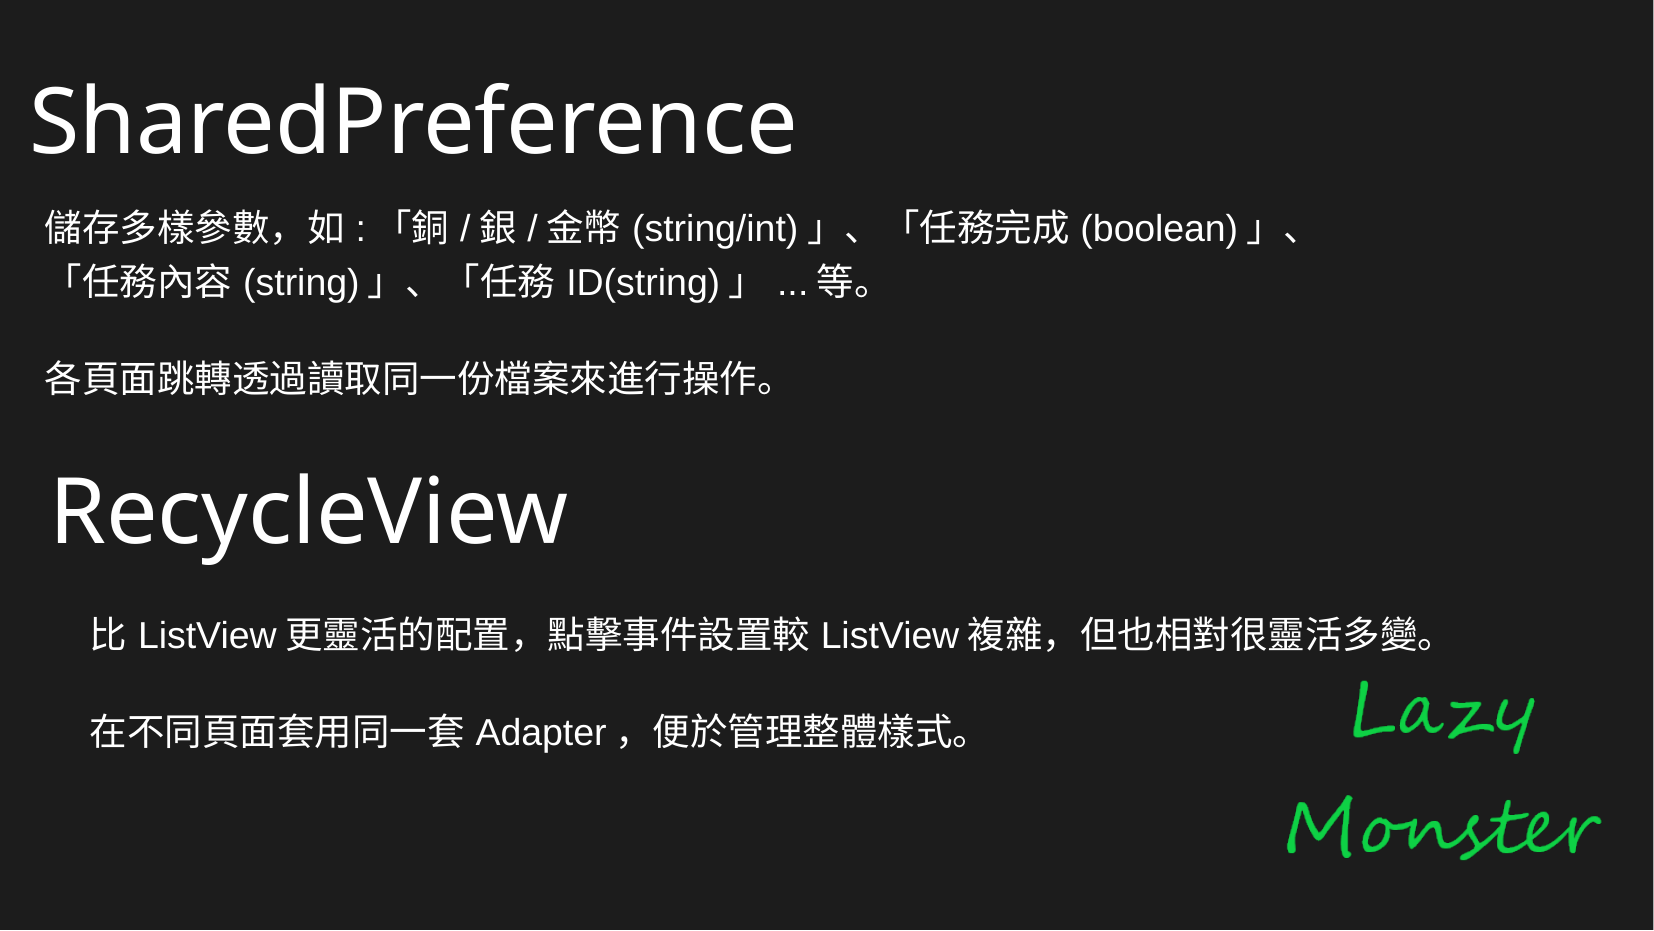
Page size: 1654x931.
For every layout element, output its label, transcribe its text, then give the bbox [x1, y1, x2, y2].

title SharedPreference [0, 60, 1159, 177]
text_box 儲存多樣參數，如:「銅/銀/金幣(string/int)」、「任務完成(boolean)」、 「任務內容(string)」、「任務ID(string)」...等。 各頁面跳轉透過讀取同一份檔案來進行操作。 [30, 190, 1332, 404]
text_box 比ListView更靈活的配置，點擊事件設置較ListView複雜，但也相對很靈活多變。 在不同頁面套用同一套Adapter，便於管理整體樣式。 [75, 597, 1469, 762]
title RecycleView [0, 450, 1054, 567]
picture [615, 449, 1654, 931]
